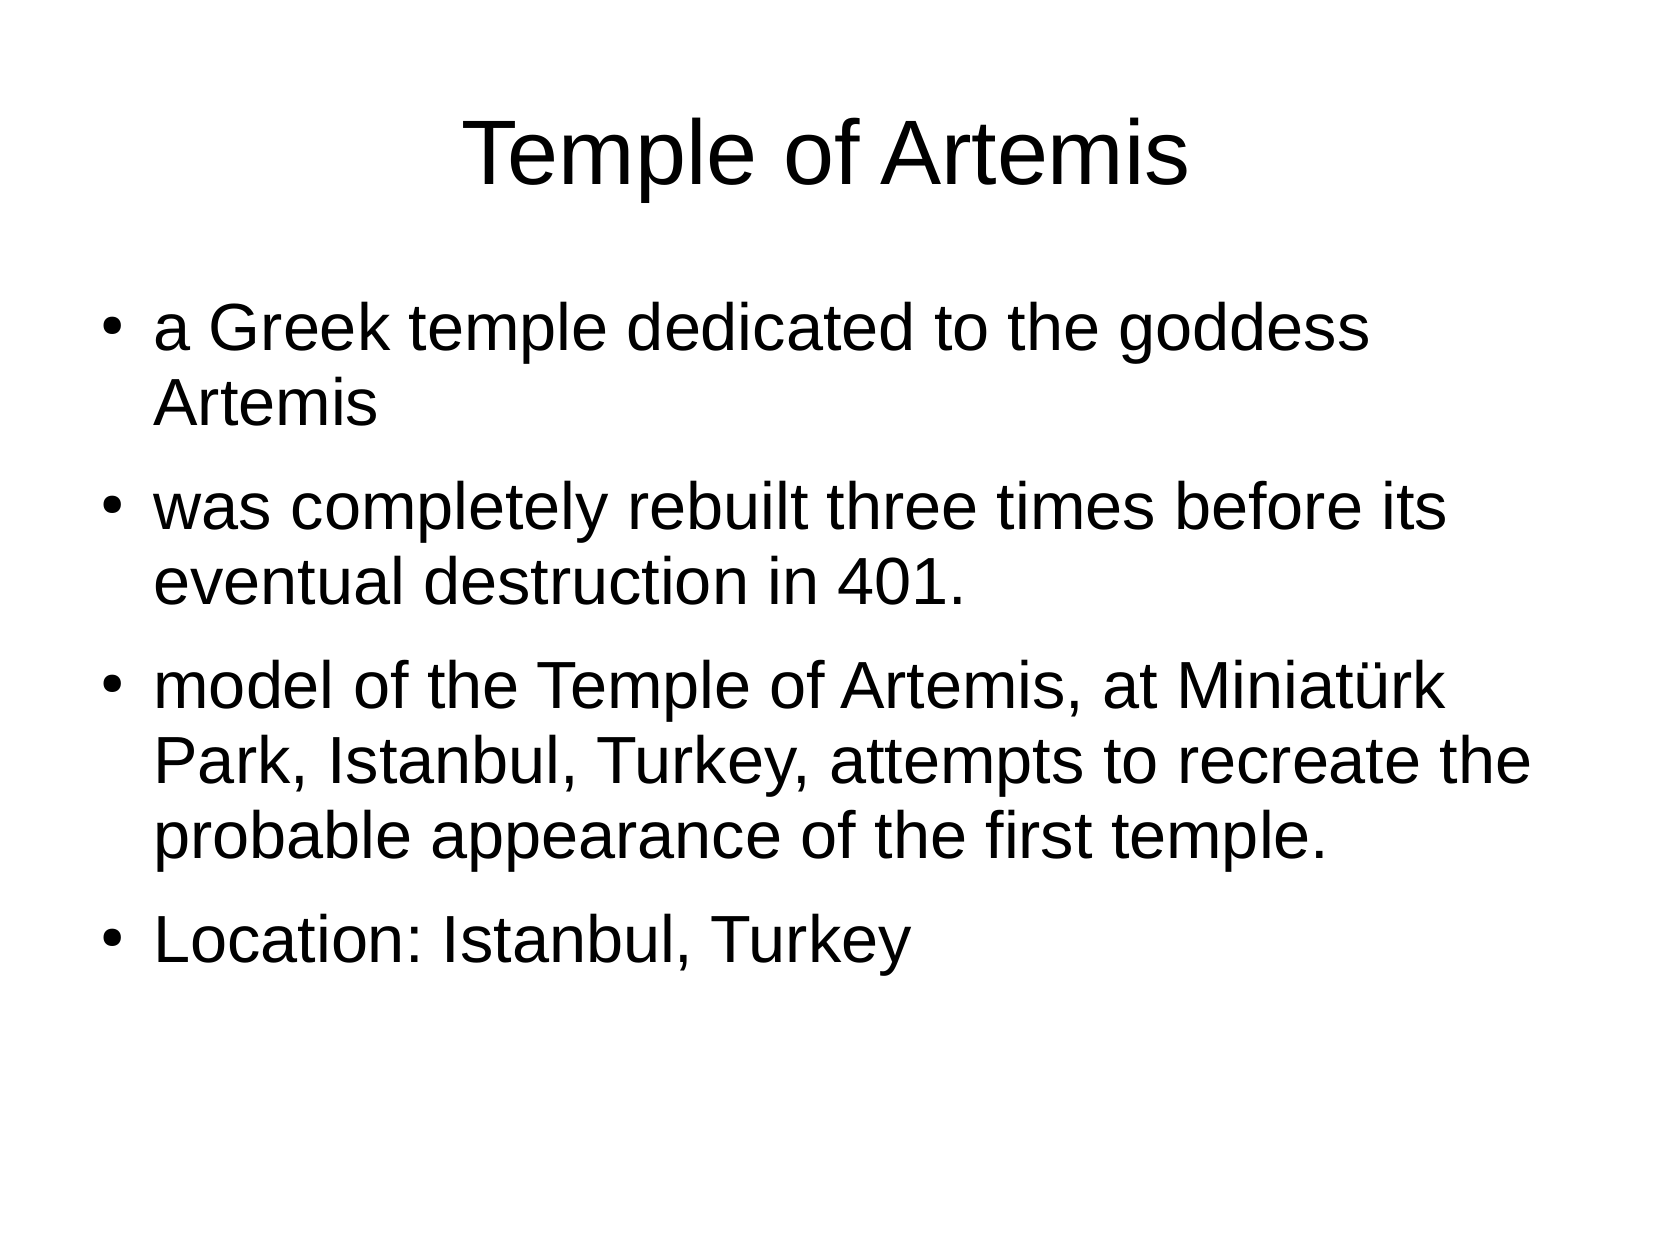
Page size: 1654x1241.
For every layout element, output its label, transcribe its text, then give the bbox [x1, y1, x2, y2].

list a Greek temple dedicated to the goddess Artemis was completely rebuilt three times before its eventual destruction in 401. model of the Temple of Artemis, at Miniatürk Park, Istanbul, Turkey, attempts to recreate the probable appearance of the first temple. Location: Istanbul, Turkey [82, 290, 1571, 1010]
title Temple of Artemis [82, 49, 1571, 257]
